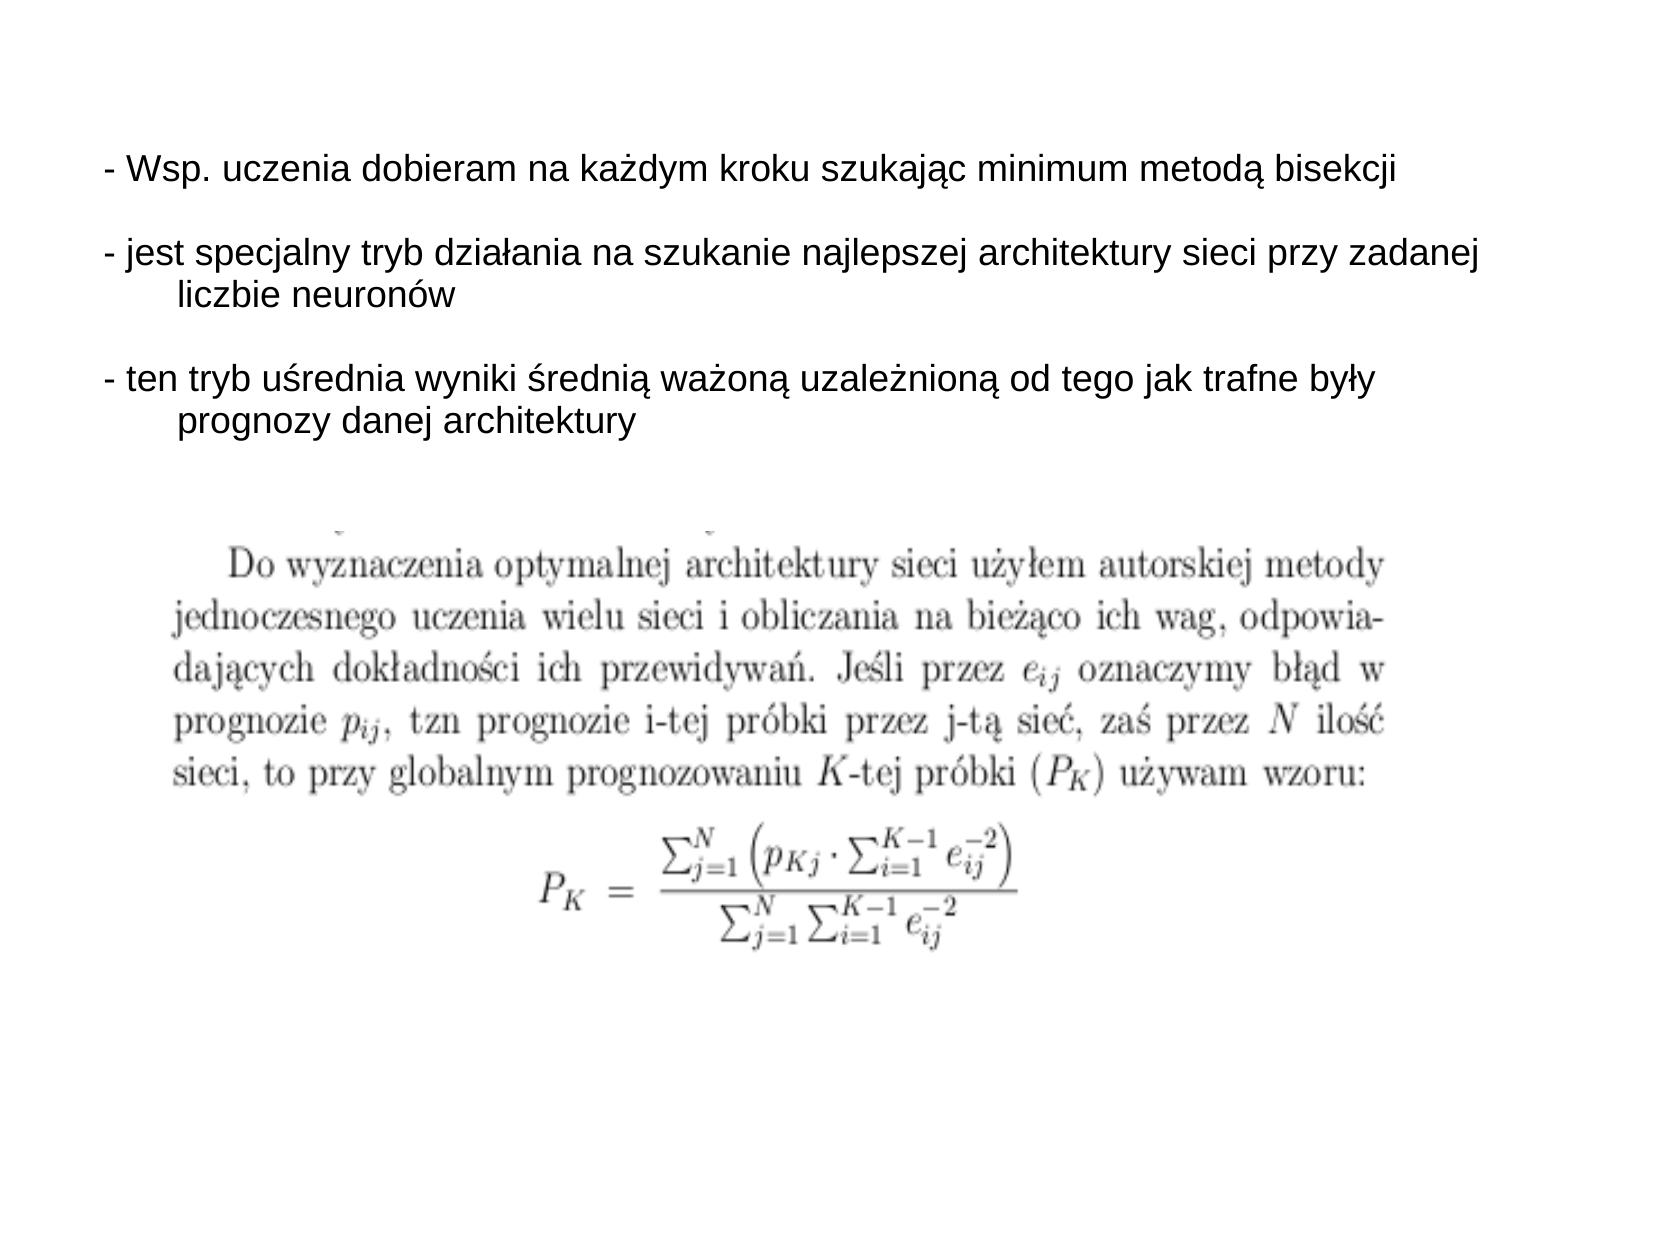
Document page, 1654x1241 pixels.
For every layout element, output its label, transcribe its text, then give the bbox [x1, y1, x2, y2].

picture [147, 531, 1418, 984]
text_box - Wsp. uczenia dobieram na każdym kroku szukając minimum metodą bisekcji - jest specjalny tryb działania na szukanie najlepszej architektury sieci przy zadanej liczbie neuronów - ten tryb uśrednia wyniki średnią ważoną uzależnioną od tego jak trafne były prognozy danej architektury [88, 140, 1495, 449]
